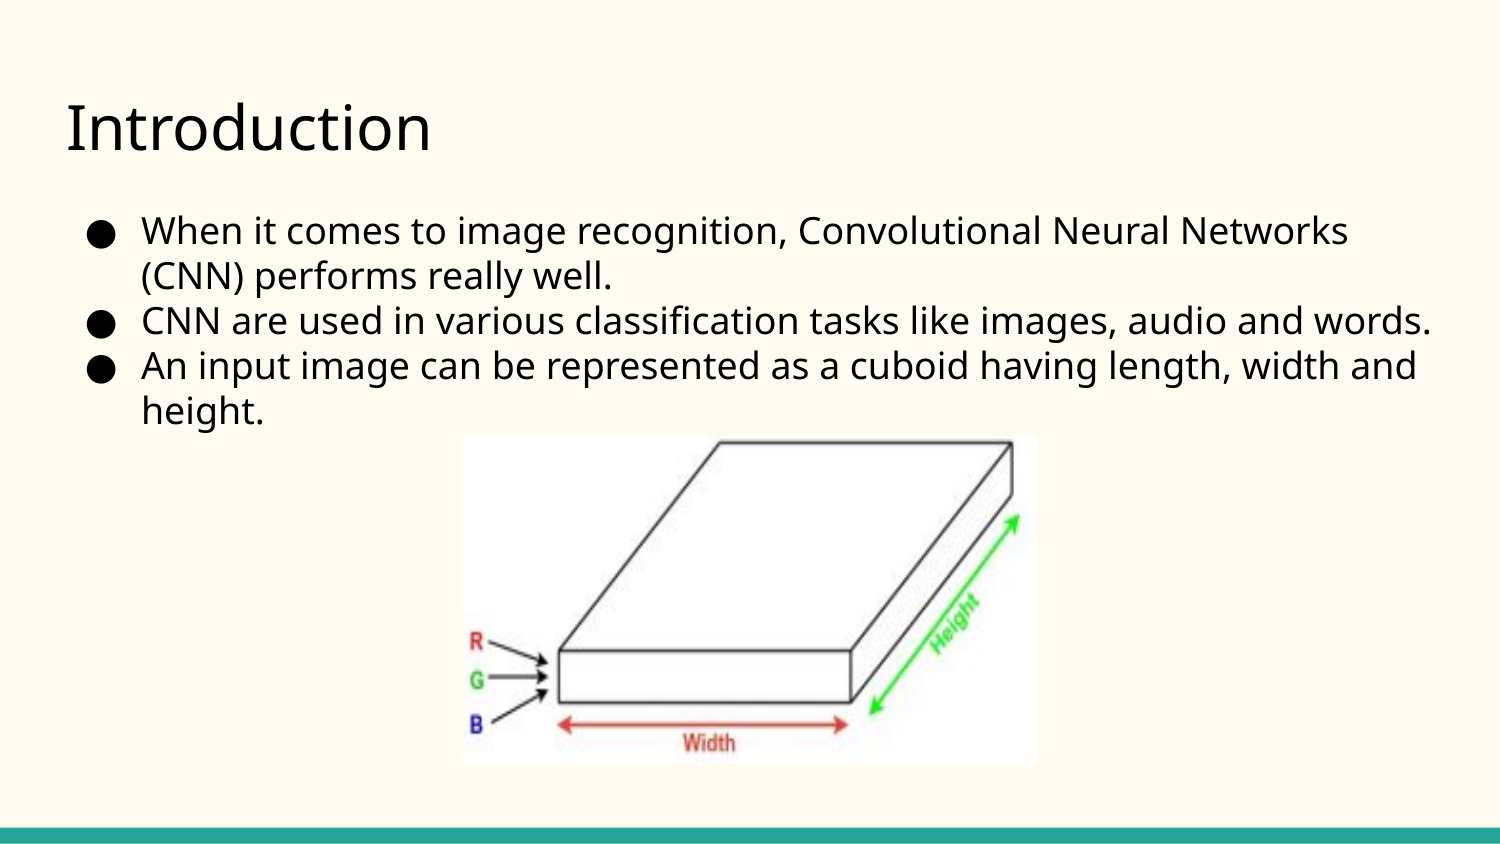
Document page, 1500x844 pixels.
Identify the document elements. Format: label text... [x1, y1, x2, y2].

title Introduction [51, 72, 1449, 174]
picture [463, 435, 1037, 764]
list When it comes to image recognition, Convolutional Neural Networks (CNN) performs really well. CNN are used in various classification tasks like images, audio and words. An input image can be represented as a cuboid having length, width and height. [51, 192, 1449, 750]
